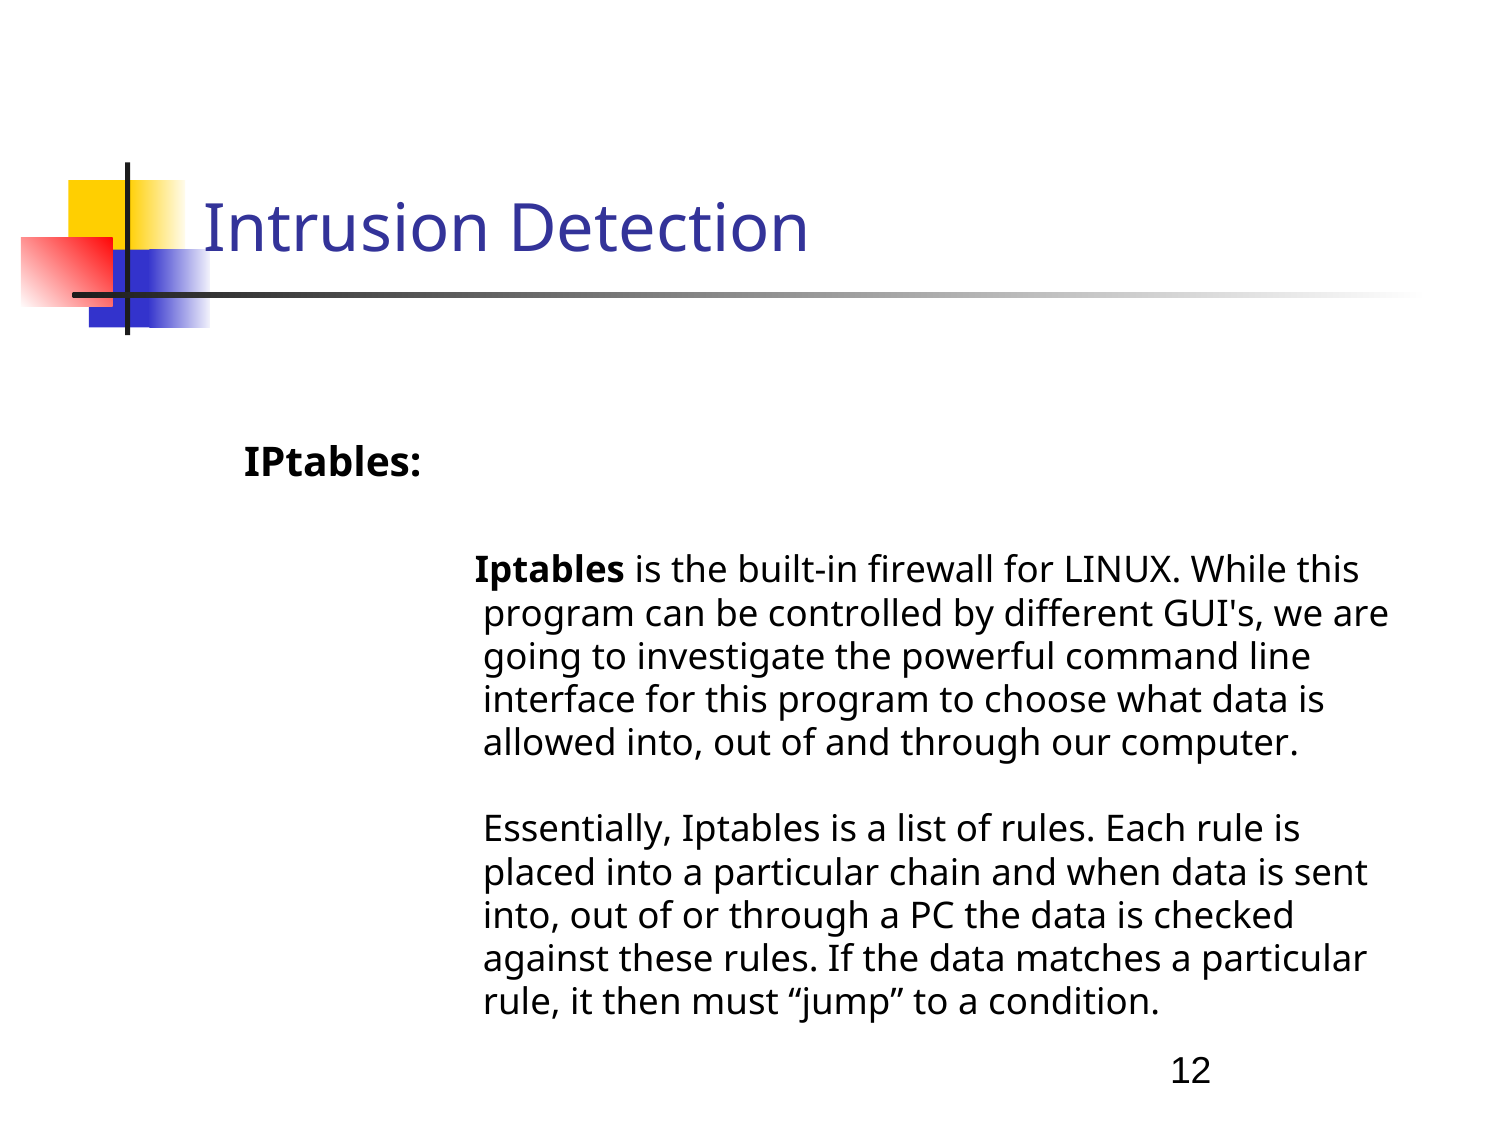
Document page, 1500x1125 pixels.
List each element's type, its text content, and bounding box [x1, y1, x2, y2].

title Intrusion Detection [188, 35, 1468, 276]
list IPtables: Iptables is the built-in firewall for LINUX. While this program can be controlled by different GUI's, we are going to investigate the powerful command line interface for this program to choose what data is allowed into, out of and through our computer. Essentially, Iptables is a list of rules. Each rule is placed into a particular chain and when data is sent into, out of or through a PC the data is checked against these rules. If the data matches a particular rule, it then must “jump” to a condition. [229, 365, 1434, 1034]
